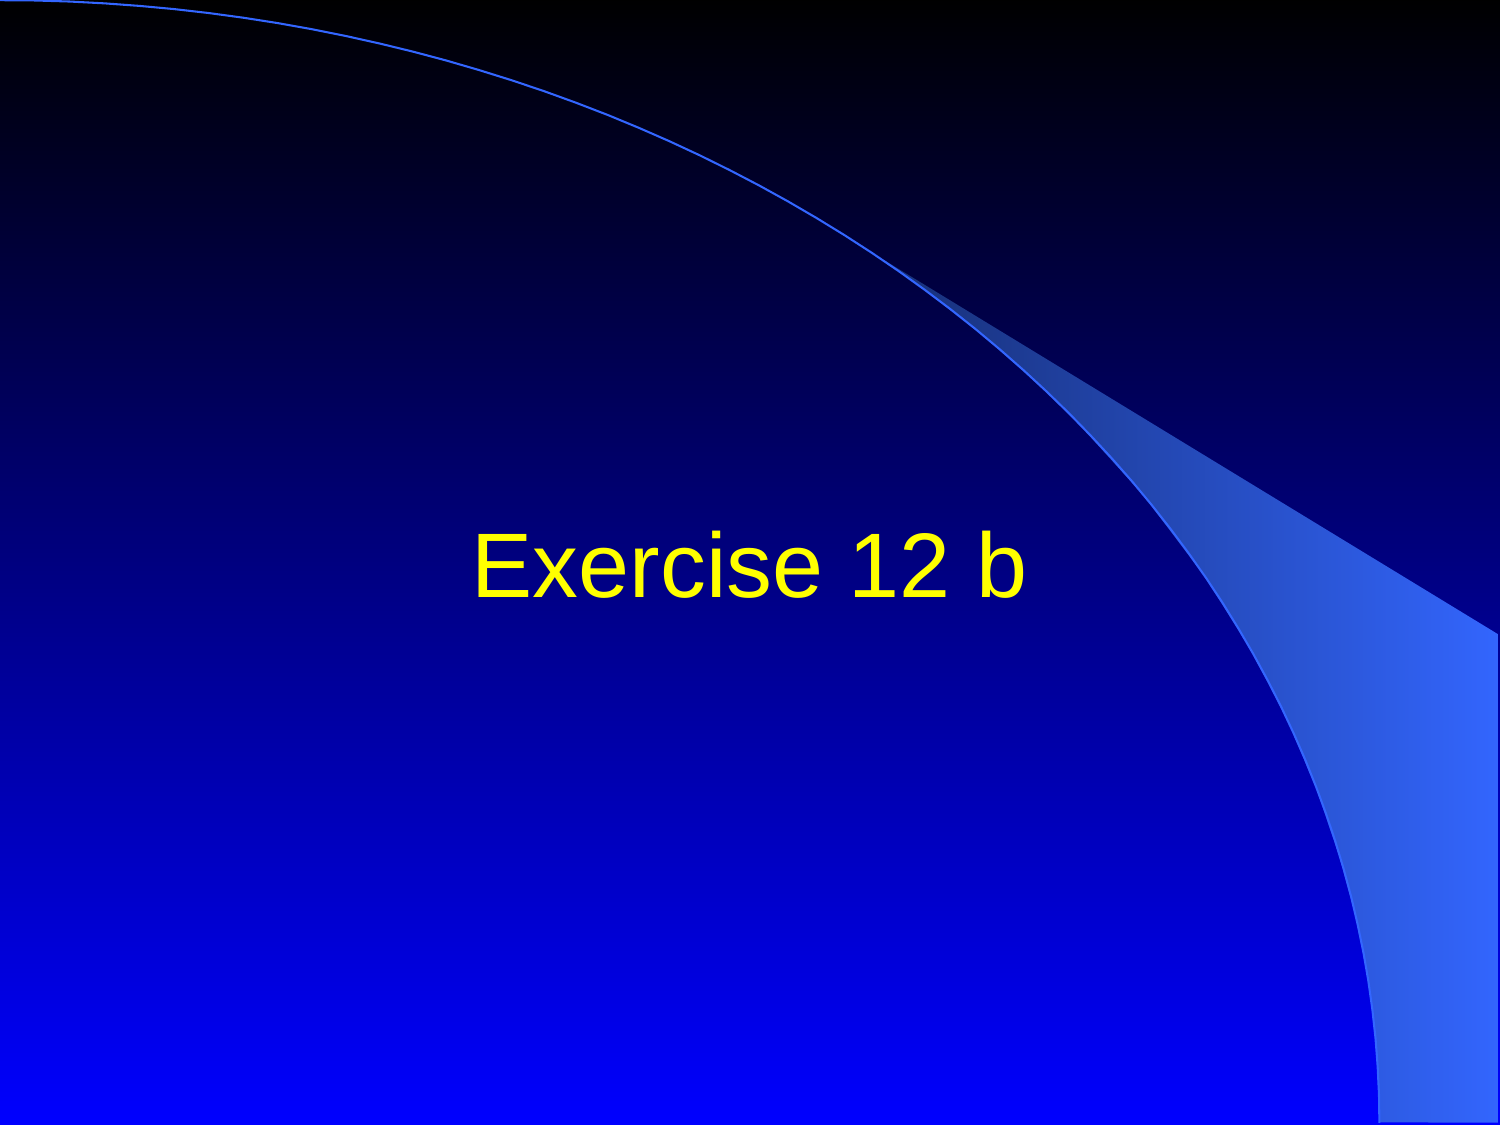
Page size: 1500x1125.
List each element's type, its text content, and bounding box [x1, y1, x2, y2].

title Exercise 12 b [112, 474, 1388, 663]
